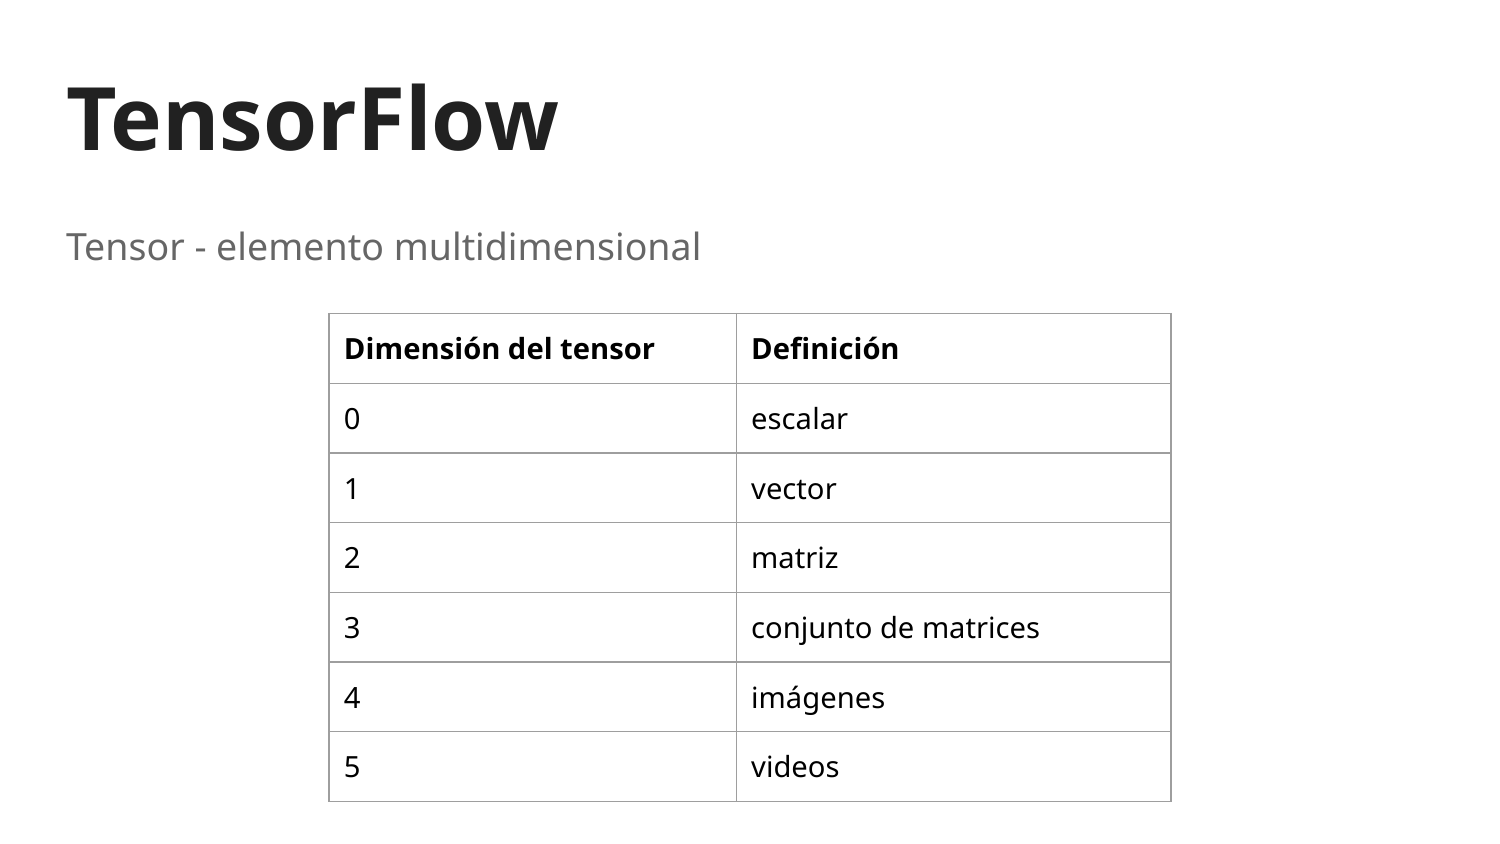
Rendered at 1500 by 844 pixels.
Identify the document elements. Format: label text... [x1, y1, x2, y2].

title TensorFlow [51, 48, 1449, 180]
table_cell 3 [330, 593, 736, 661]
table_cell videos [737, 732, 1170, 801]
table_cell 0 [330, 384, 736, 452]
table_cell 1 [330, 454, 736, 522]
table_cell 2 [330, 523, 736, 592]
table_cell 5 [330, 732, 736, 801]
table_header Dimensión del tensor [330, 314, 736, 383]
table_cell escalar [737, 384, 1170, 452]
table_cell 4 [330, 663, 736, 731]
table_header Definición [737, 314, 1170, 383]
list Tensor - elemento multidimensional [51, 201, 1449, 750]
table_cell matriz [737, 523, 1170, 592]
table_cell imágenes [737, 663, 1170, 731]
table_cell vector [737, 454, 1170, 522]
table_cell conjunto de matrices [737, 593, 1170, 661]
